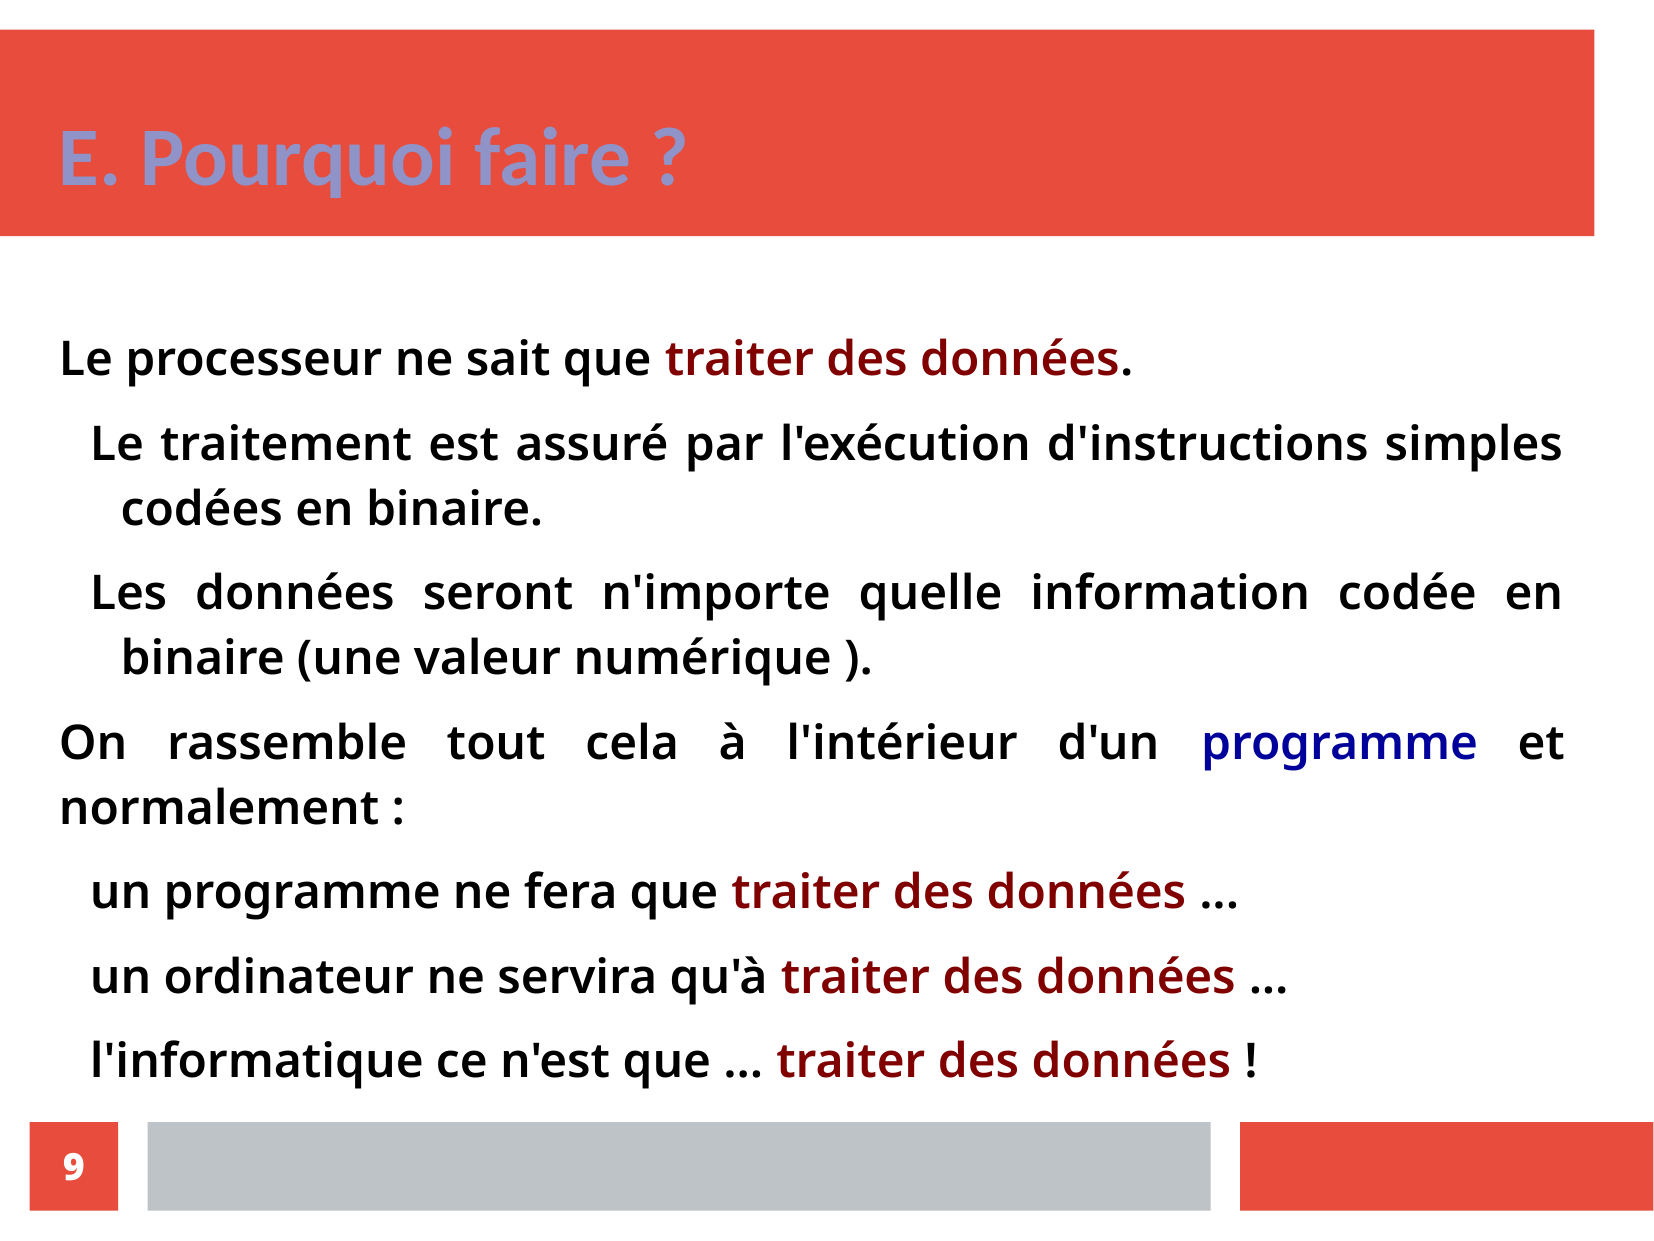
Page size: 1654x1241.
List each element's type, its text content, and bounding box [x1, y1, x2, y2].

list Le processeur ne sait que traiter des données. Le traitement est assuré par l'exécution d'instructions simples codées en binaire. Les données seront n'importe quelle information codée en binaire (une valeur numérique ). On rassemble tout cela à l'intérieur d'un programme et normalement : un programme ne fera que traiter des données ... un ordinateur ne servira qu'à traiter des données ... l'informatique ce n'est que ... traiter des données ! [59, 324, 1565, 1093]
title E. Pourquoi faire ? [59, 59, 1595, 207]
